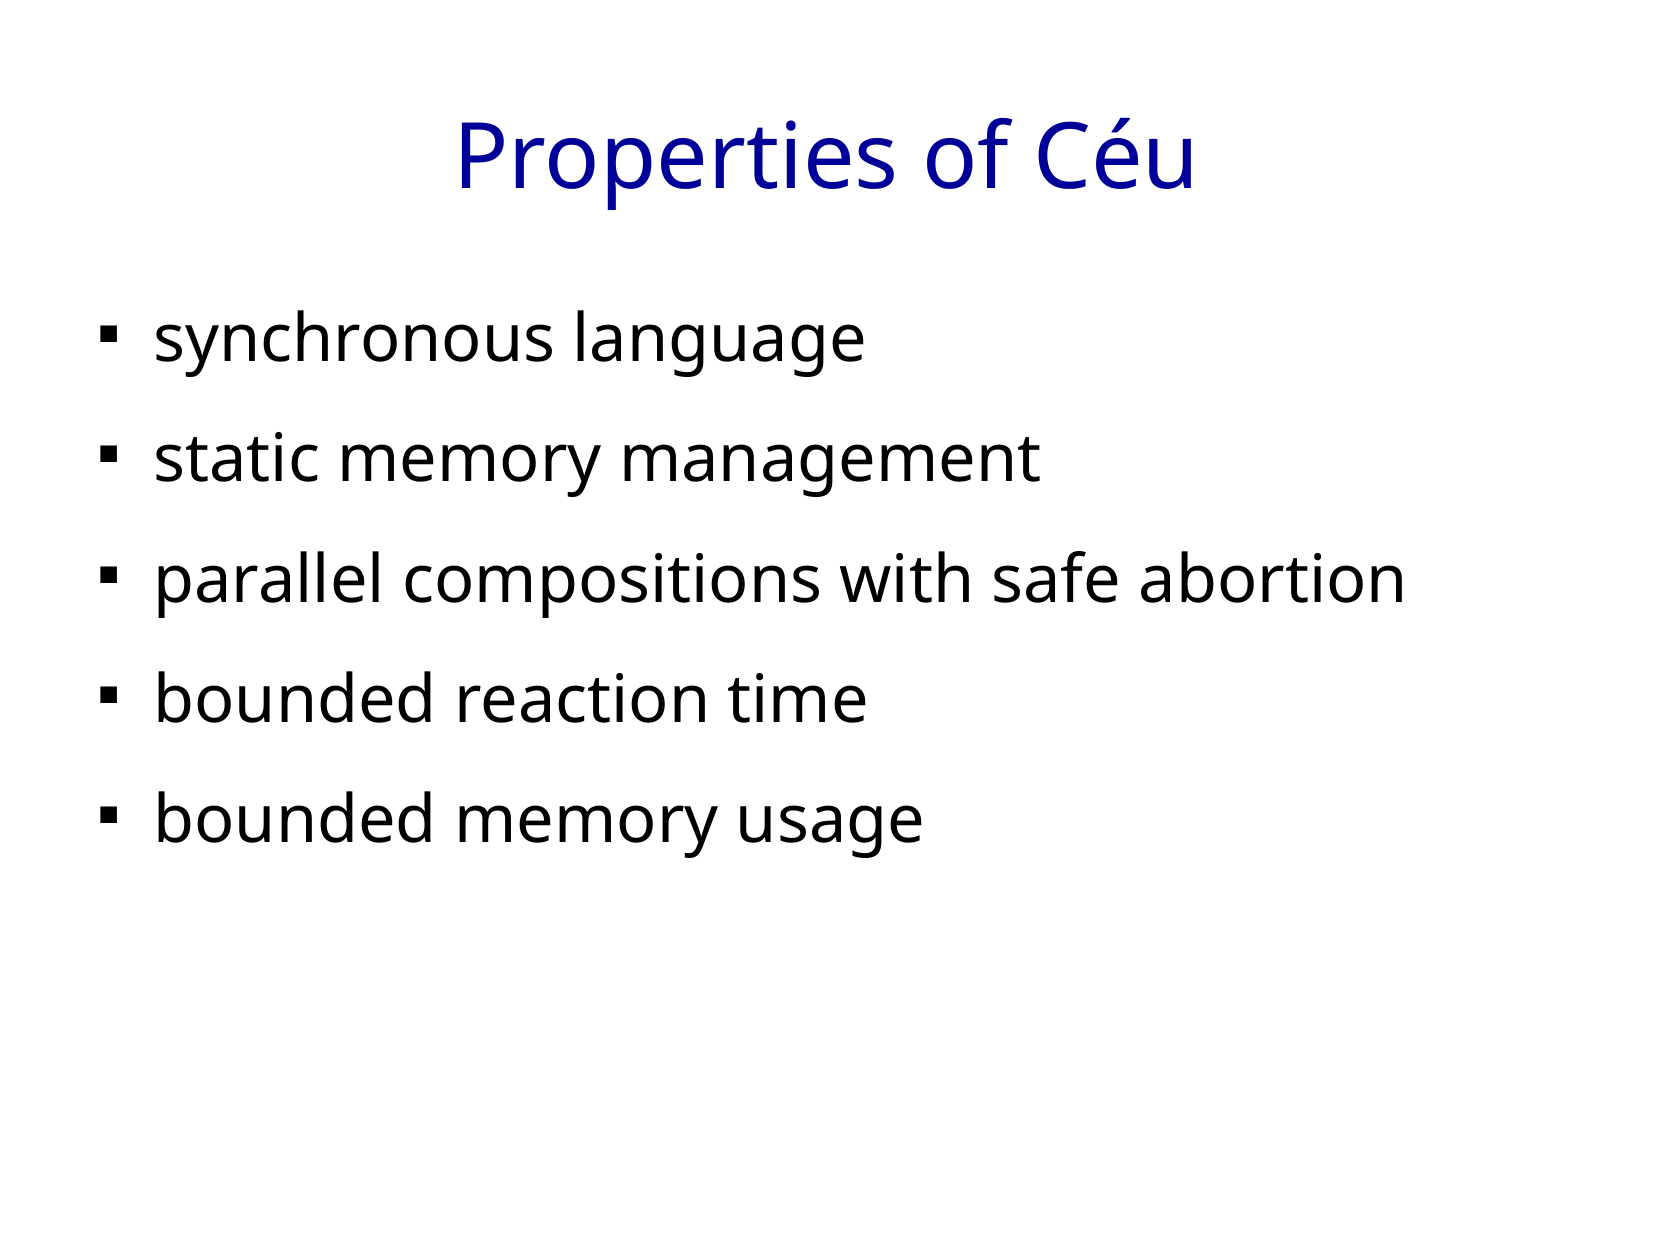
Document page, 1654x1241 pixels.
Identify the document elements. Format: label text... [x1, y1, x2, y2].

title Properties of Céu [82, 49, 1571, 257]
list synchronous language static memory management parallel compositions with safe abortion bounded reaction time bounded memory usage [82, 290, 1571, 1010]
